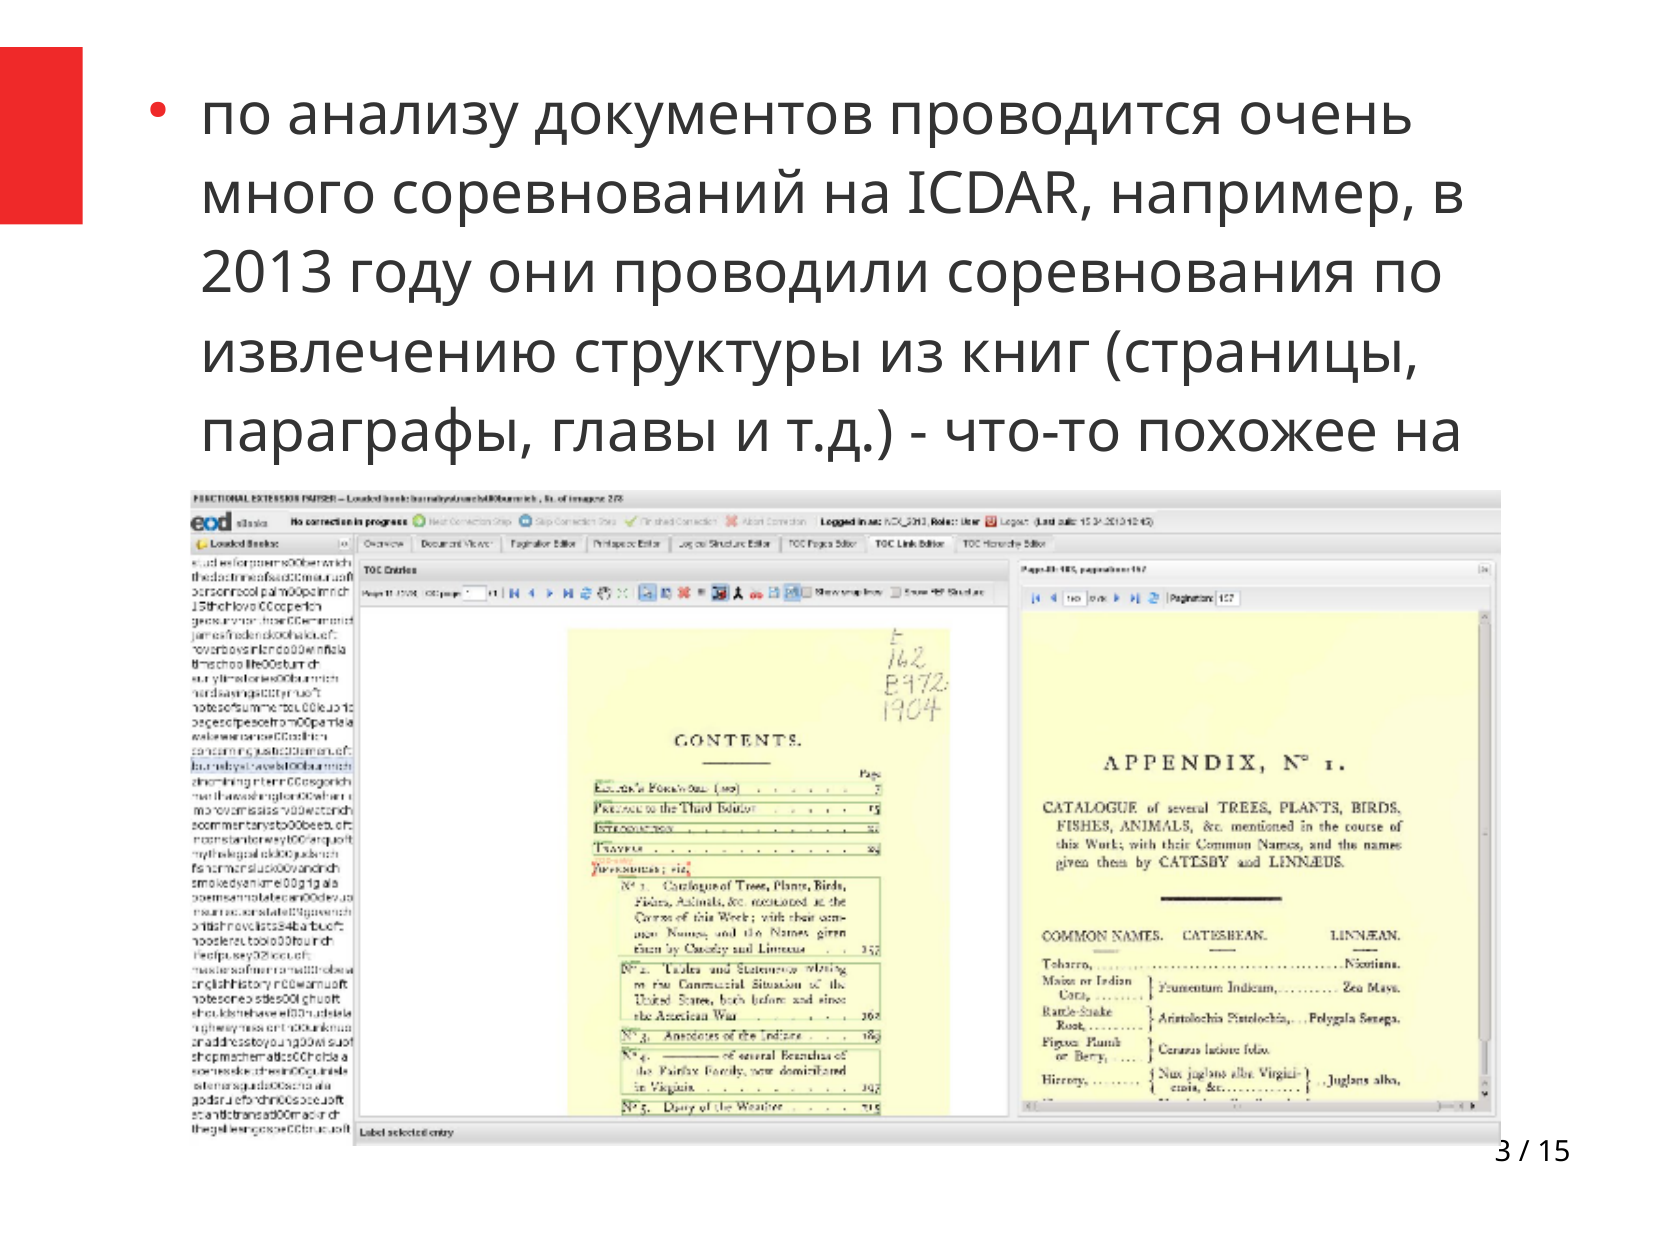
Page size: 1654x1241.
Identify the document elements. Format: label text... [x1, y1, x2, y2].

picture [189, 490, 1501, 1146]
list по анализу документов проводится очень много соревнований на ICDAR, например, в 2013 году они проводили соревнования по извлечению структуры из книг (страницы, параграфы, главы и т.д.) - что-то похожее на нашу тему. [129, 72, 1548, 508]
